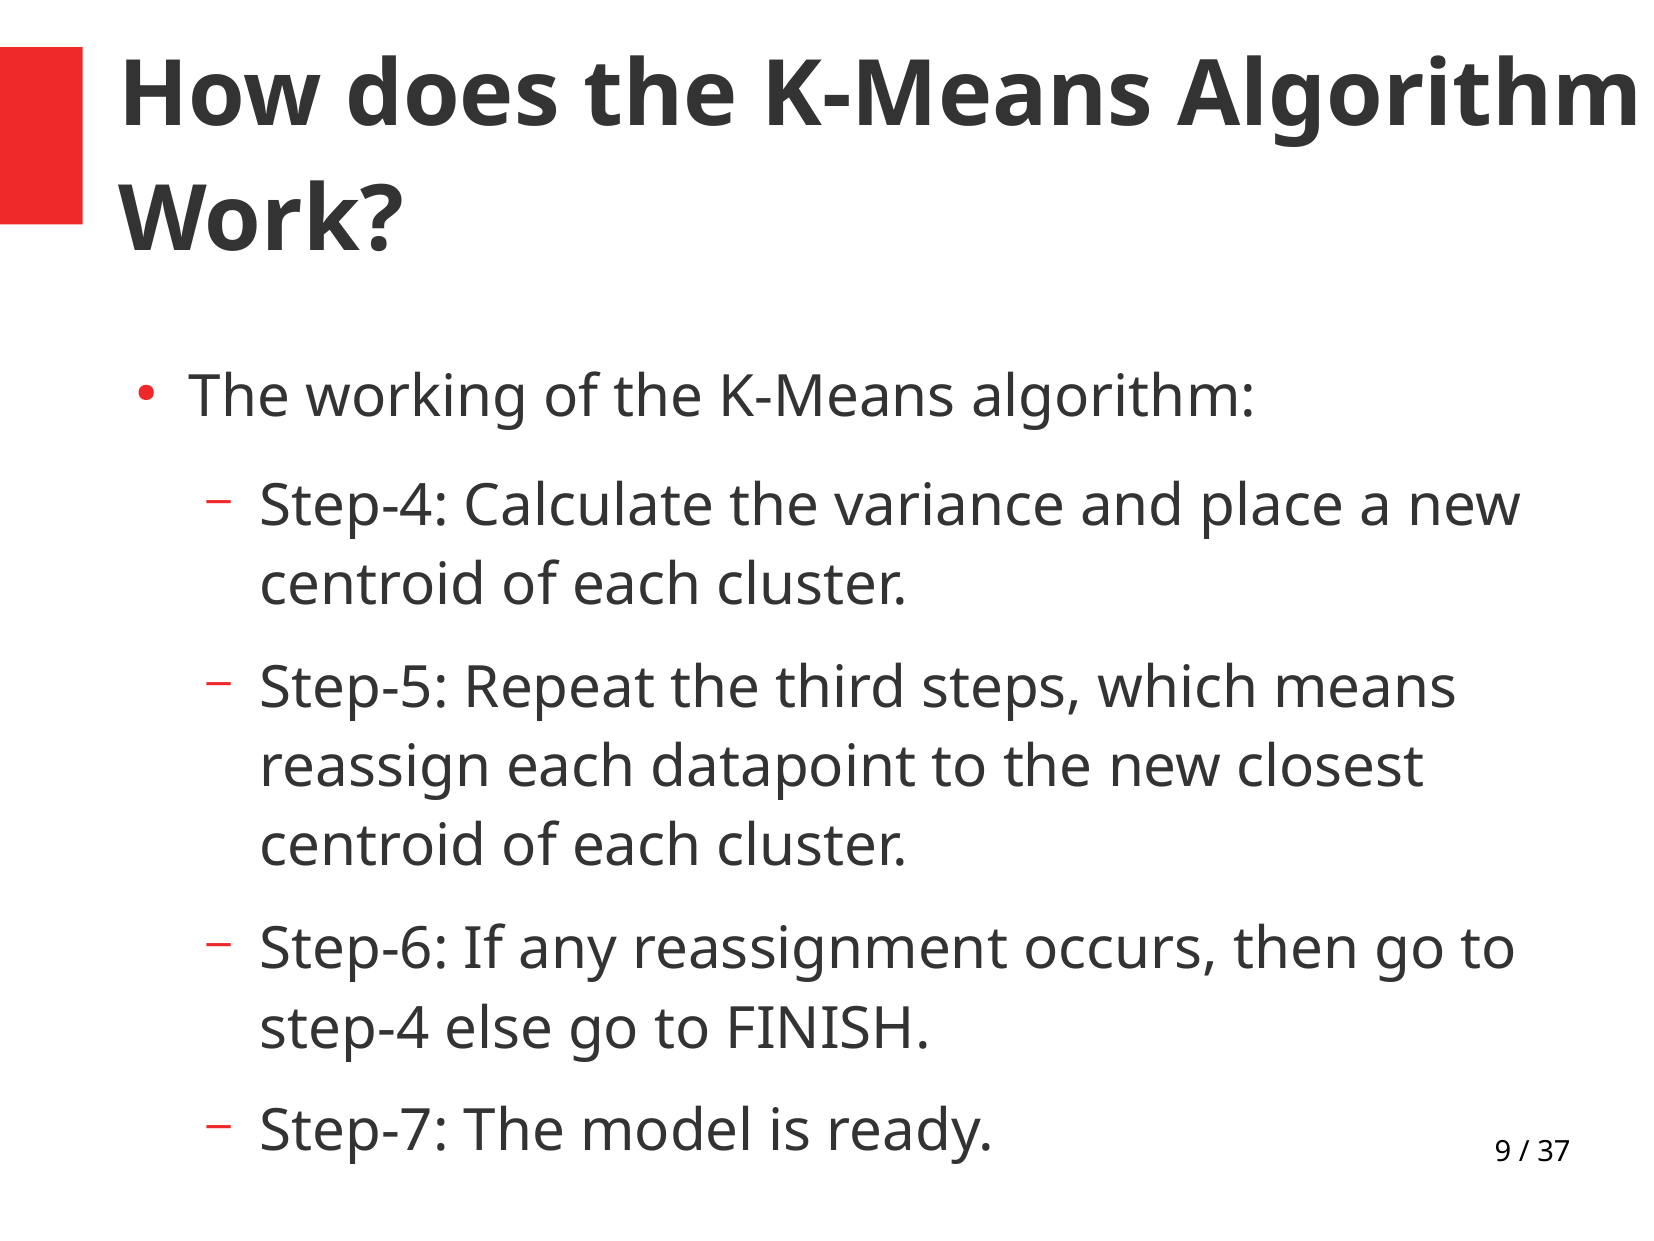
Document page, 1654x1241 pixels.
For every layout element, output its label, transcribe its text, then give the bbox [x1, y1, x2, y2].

title How does the K-Means Algorithm Work? [118, 28, 1654, 278]
list The working of the K-Means algorithm: Step-4: Calculate the variance and place a new centroid of each cluster. Step-5: Repeat the third steps, which means reassign each datapoint to the new closest centroid of each cluster. Step-6: If any reassignment occurs, then go to step-4 else go to FINISH. Step-7: The model is ready. [118, 354, 1536, 1074]
